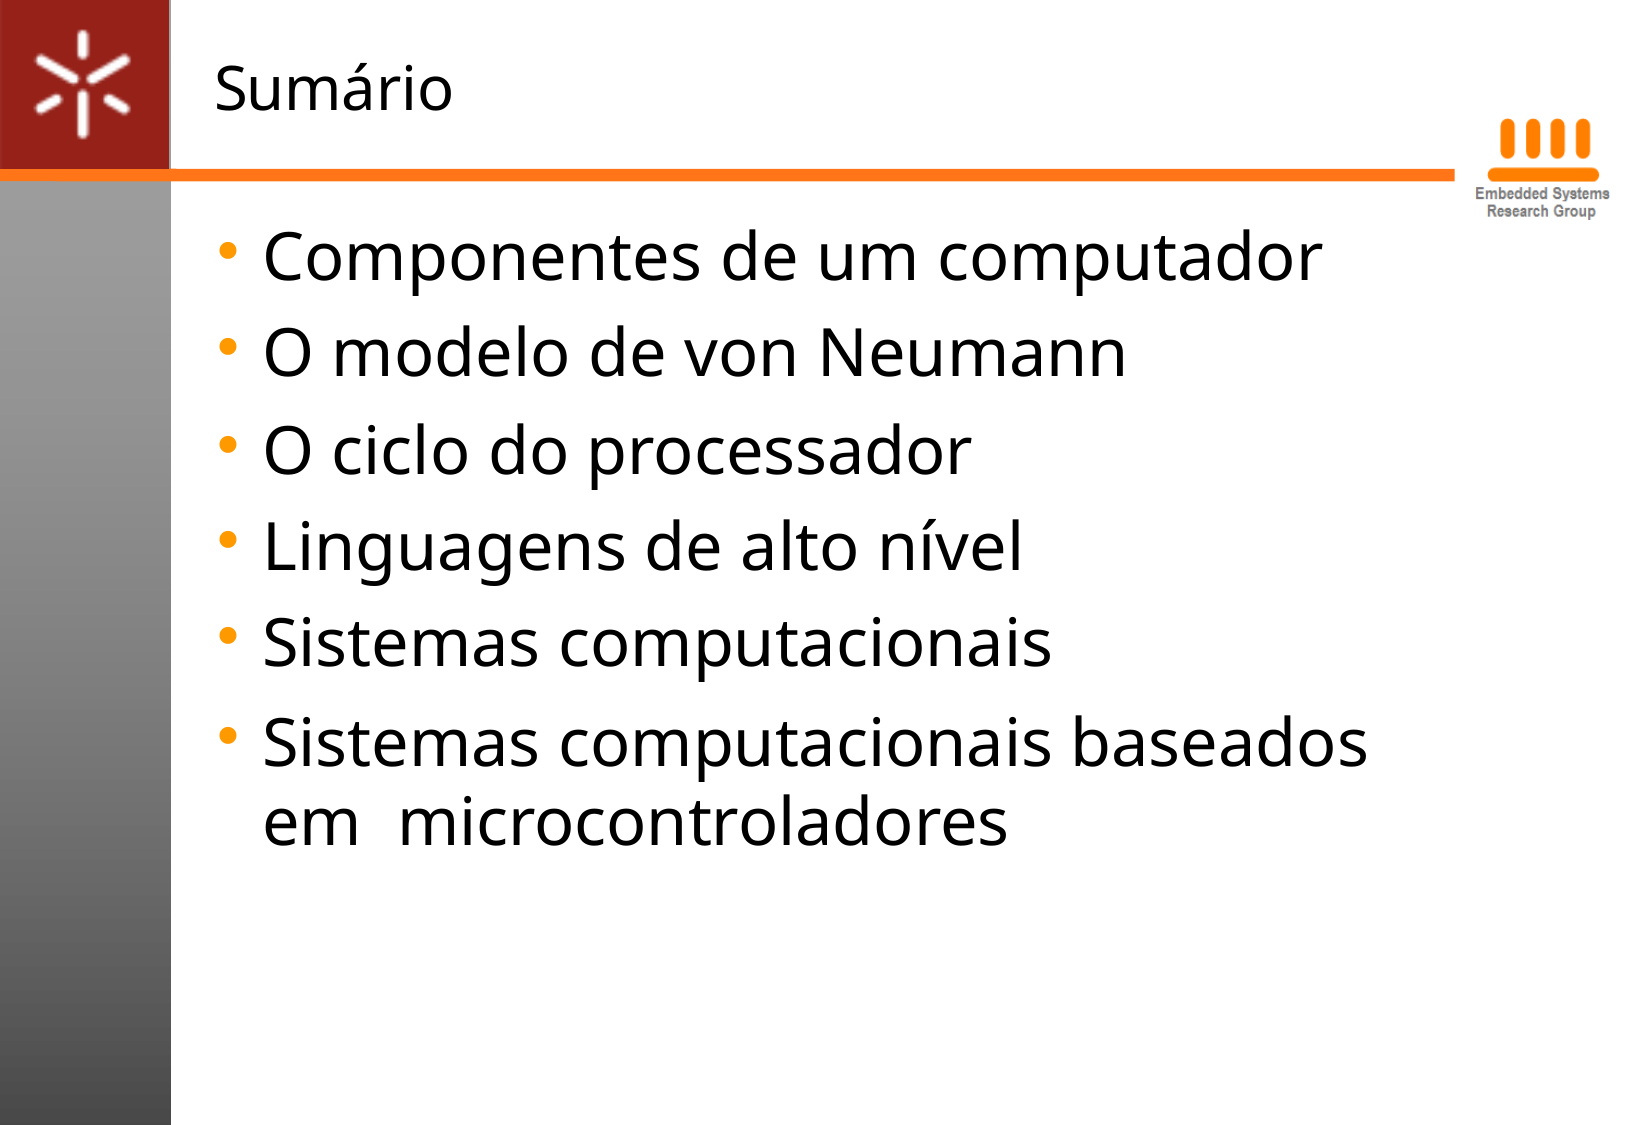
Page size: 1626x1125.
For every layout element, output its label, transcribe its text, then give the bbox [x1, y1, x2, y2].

picture [1475, 118, 1610, 220]
picture [0, 182, 171, 1125]
text_box Componentes de um computador O modelo de von Neumann O ciclo do processador Linguagens de alto nível Sistemas computacionais Sistemas computacionais baseados em microcontroladores [214, 196, 1407, 859]
picture [0, 0, 171, 169]
title Sumário [212, 46, 544, 237]
